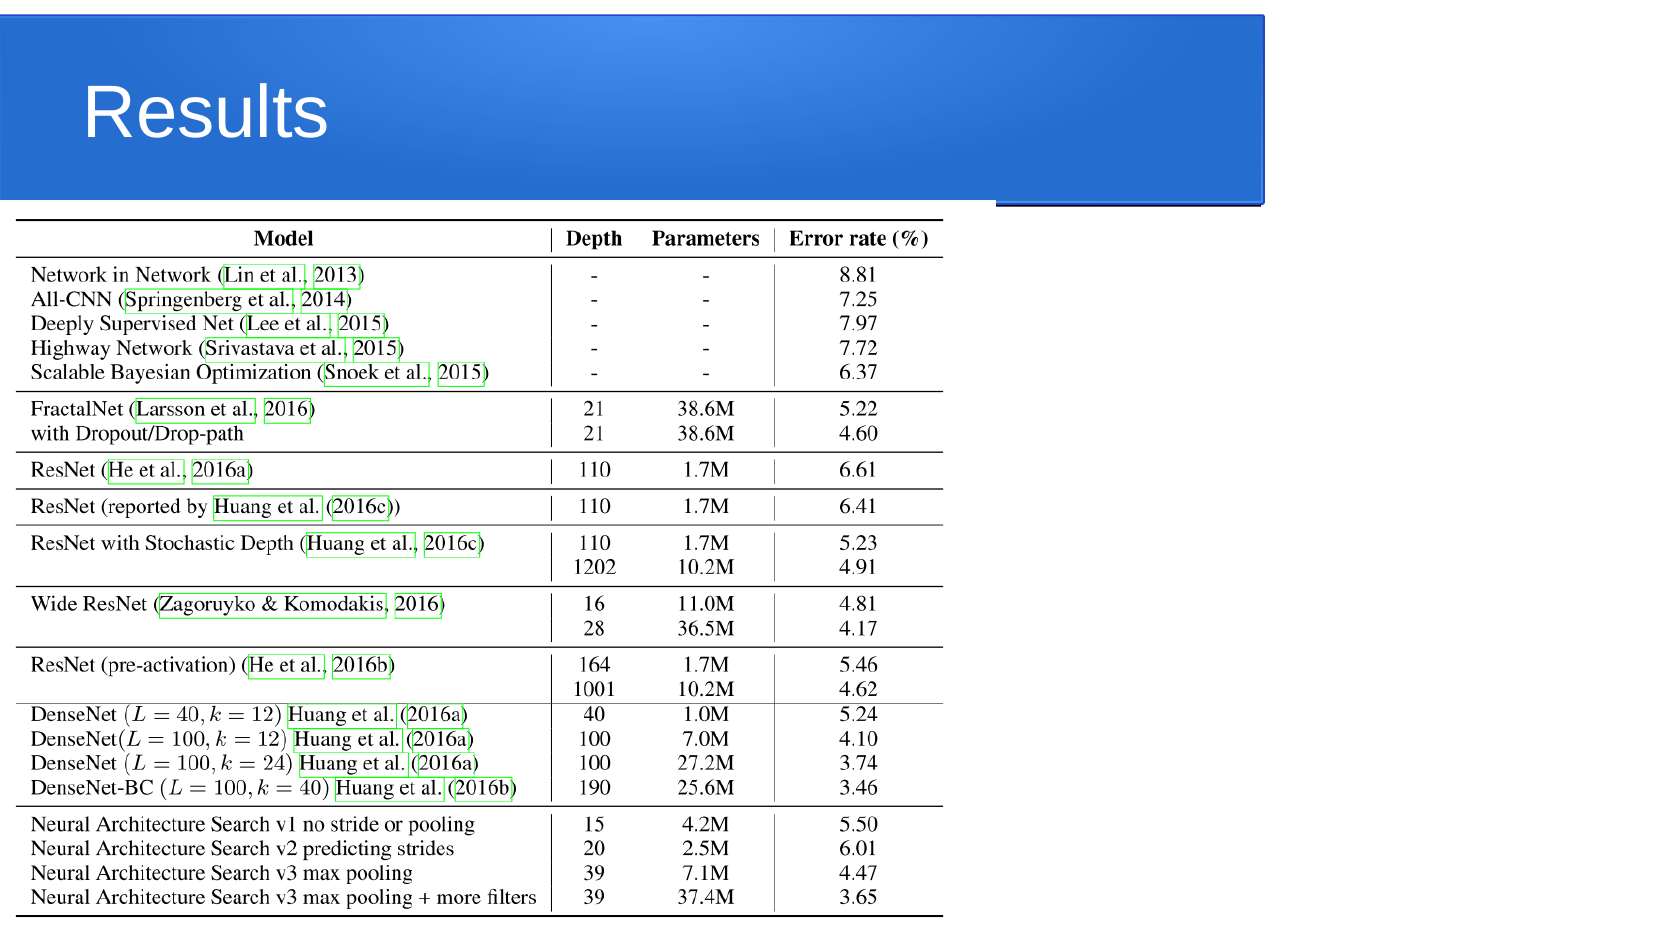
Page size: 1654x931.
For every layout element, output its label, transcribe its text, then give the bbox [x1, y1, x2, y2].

title Results [82, 35, 1235, 189]
picture [0, 200, 996, 931]
